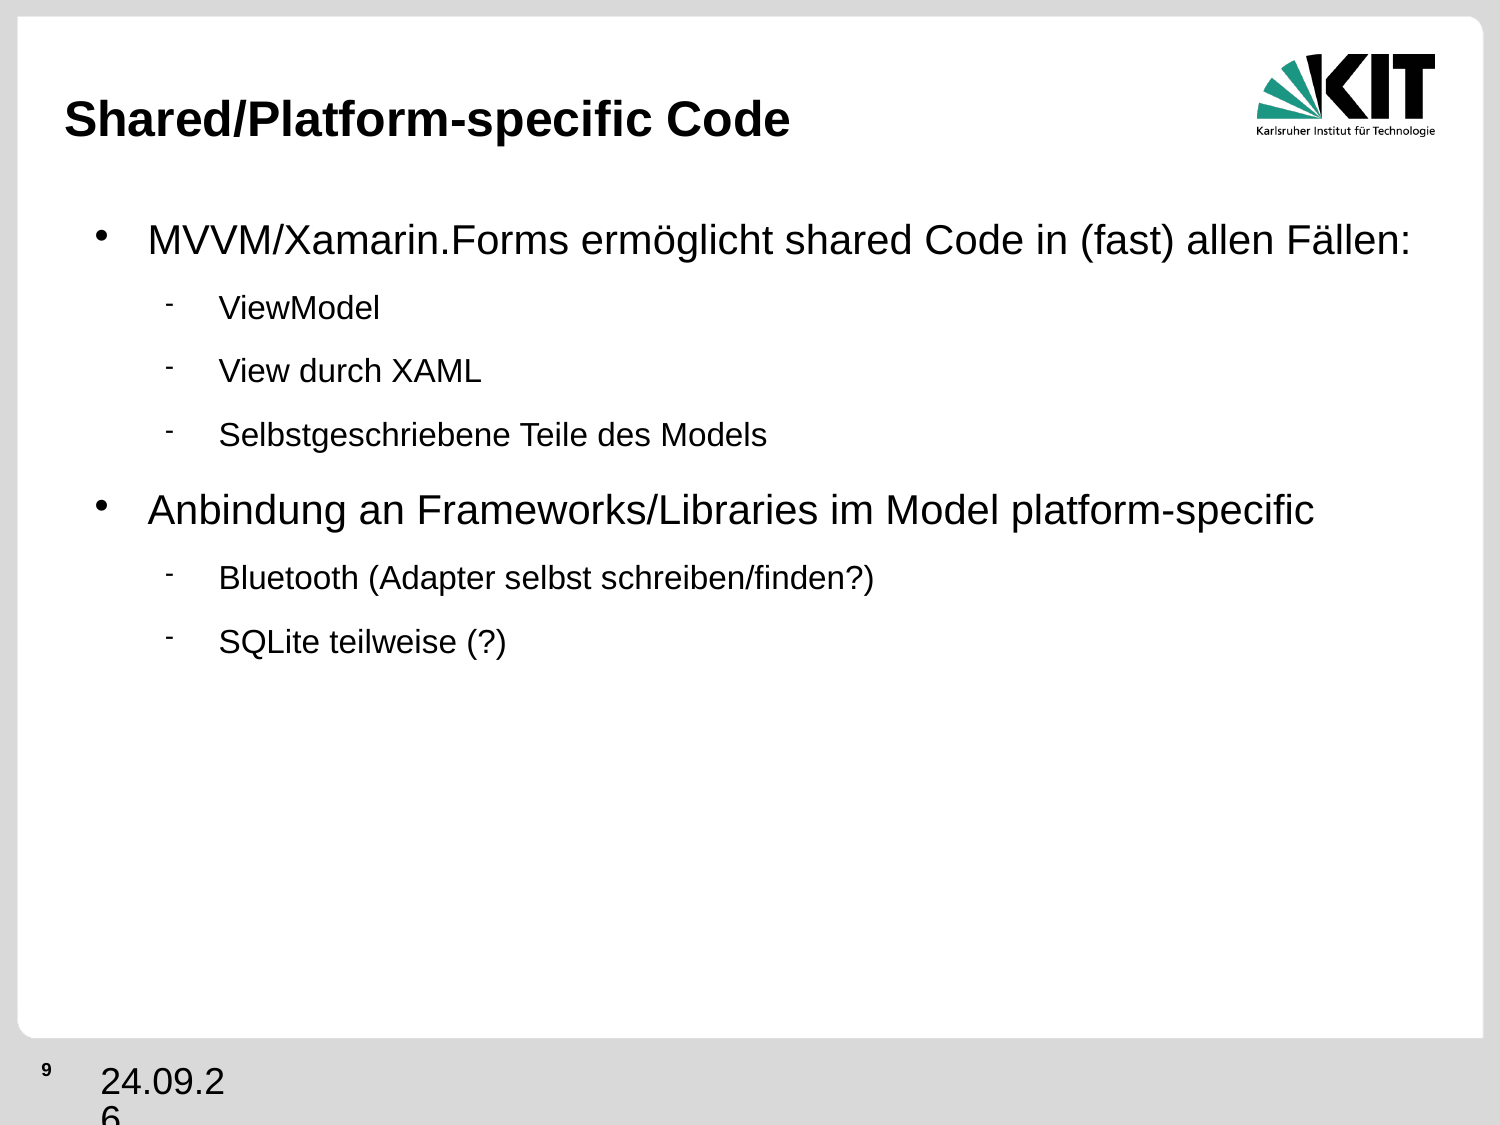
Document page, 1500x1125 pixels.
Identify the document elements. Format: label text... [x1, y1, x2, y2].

picture [0, 0, 1500, 1125]
picture [106, 1118, 116, 1125]
text_box Shared/Platform-specific Code [64, 54, 1198, 147]
text_box MVVM/Xamarin.Forms ermöglicht shared Code in (fast) allen Fällen: ViewModel View durch XAML Selbstgeschriebene Teile des Models Anbindung an Frameworks/Libraries im Model platform-specific Bluetooth (Adapter selbst schreiben/finden?) SQLite teilweise (?) [76, 212, 1441, 1004]
